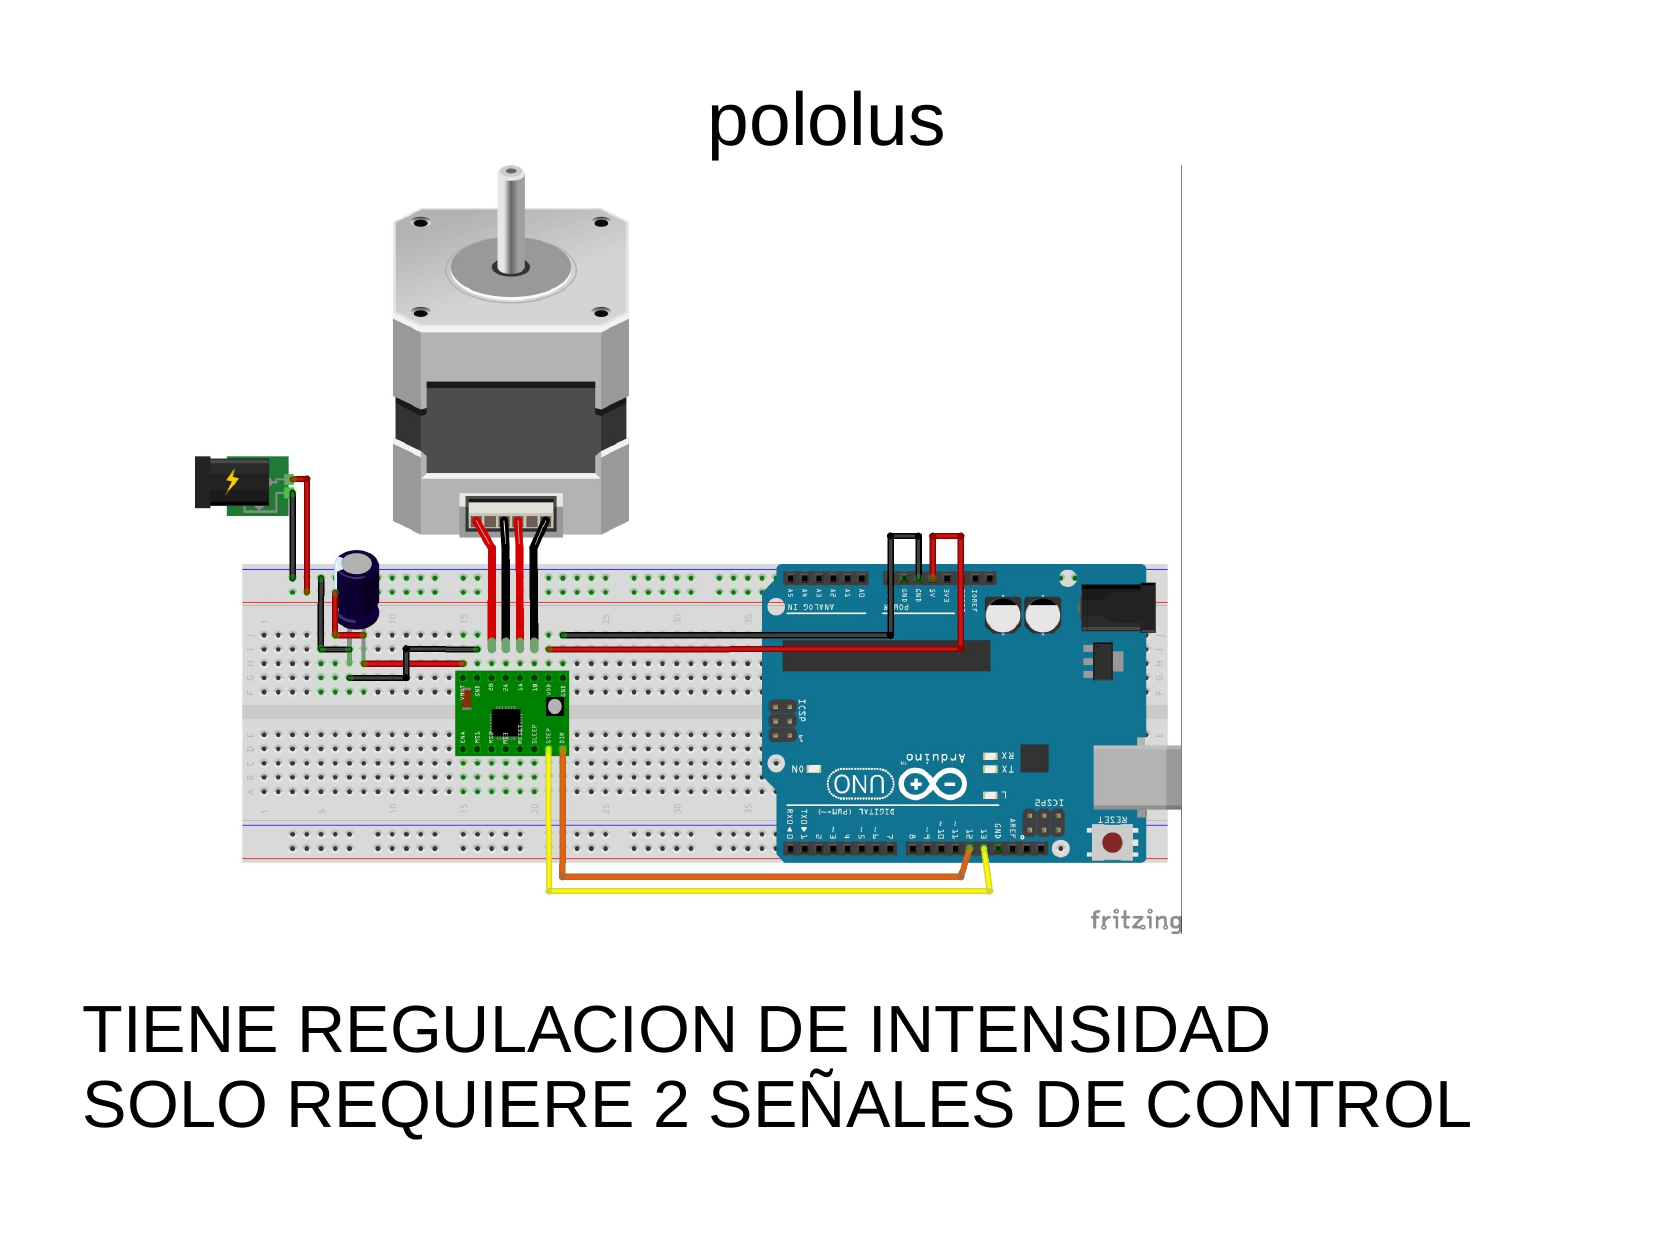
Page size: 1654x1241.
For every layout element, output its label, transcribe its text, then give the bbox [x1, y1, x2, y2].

title pololus [82, 49, 1571, 189]
picture [195, 165, 1182, 934]
text_box TIENE REGULACION DE INTENSIDAD SOLO REQUIERE 2 SEÑALES DE CONTROL [82, 992, 1571, 1142]
